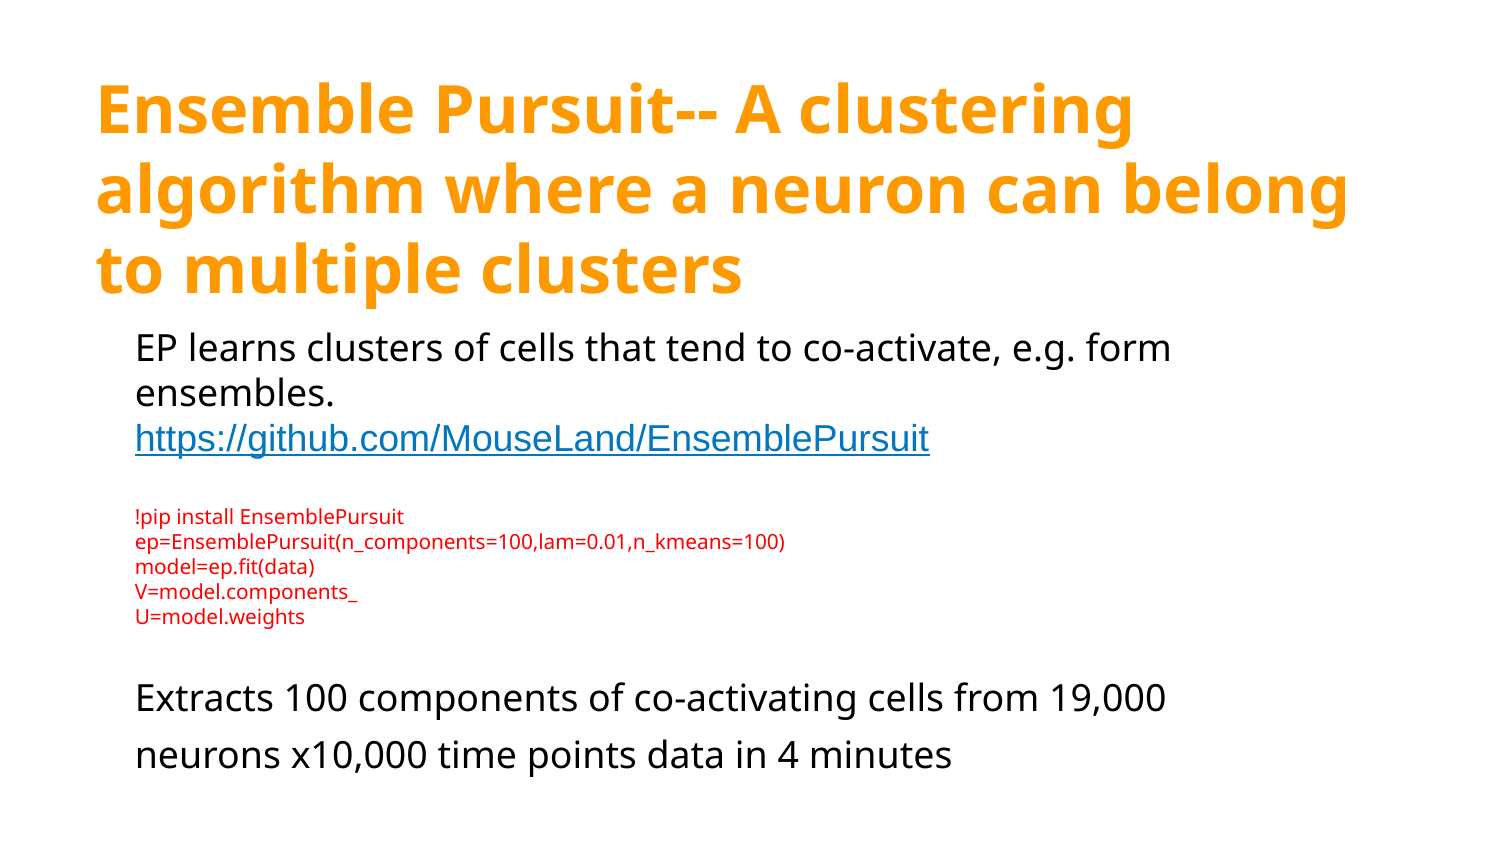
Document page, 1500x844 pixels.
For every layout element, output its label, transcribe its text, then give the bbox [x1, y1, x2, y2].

title Ensemble Pursuit-- A clustering algorithm where a neuron can belong to multiple clusters [80, 52, 1404, 179]
text_box EP learns clusters of cells that tend to co-activate, e.g. form ensembles. https://github.com/MouseLand/EnsemblePursuit !pip install EnsemblePursuit ep=EnsemblePursuit(n_components=100,lam=0.01,n_kmeans=100) model=ep.fit(data) V=model.components_ U=model.weights Extracts 100 components of co-activating cells from 19,000 neurons x10,000 time points data in 4 minutes [119, 309, 1300, 747]
